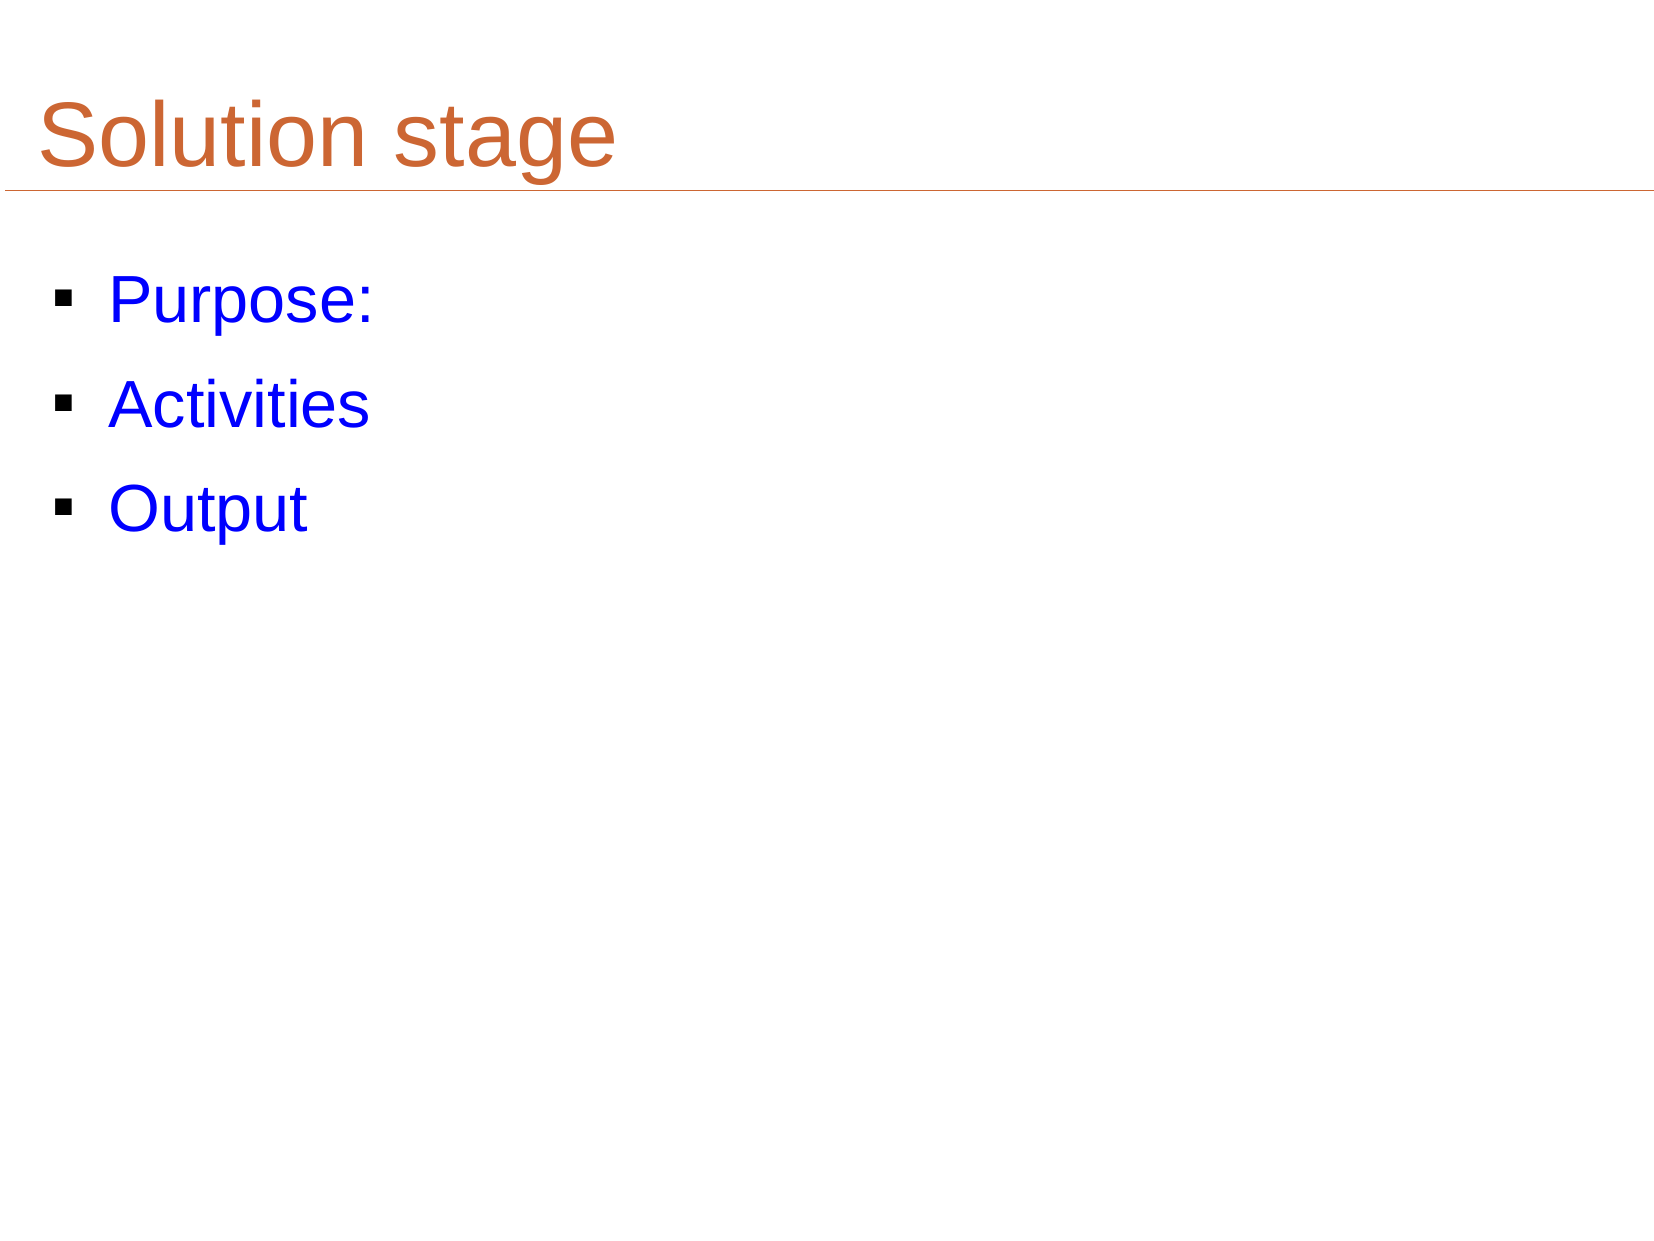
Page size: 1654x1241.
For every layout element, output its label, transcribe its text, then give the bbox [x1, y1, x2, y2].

list Purpose: Activities Output [37, 262, 1651, 1163]
title Solution stage [37, 31, 1651, 239]
